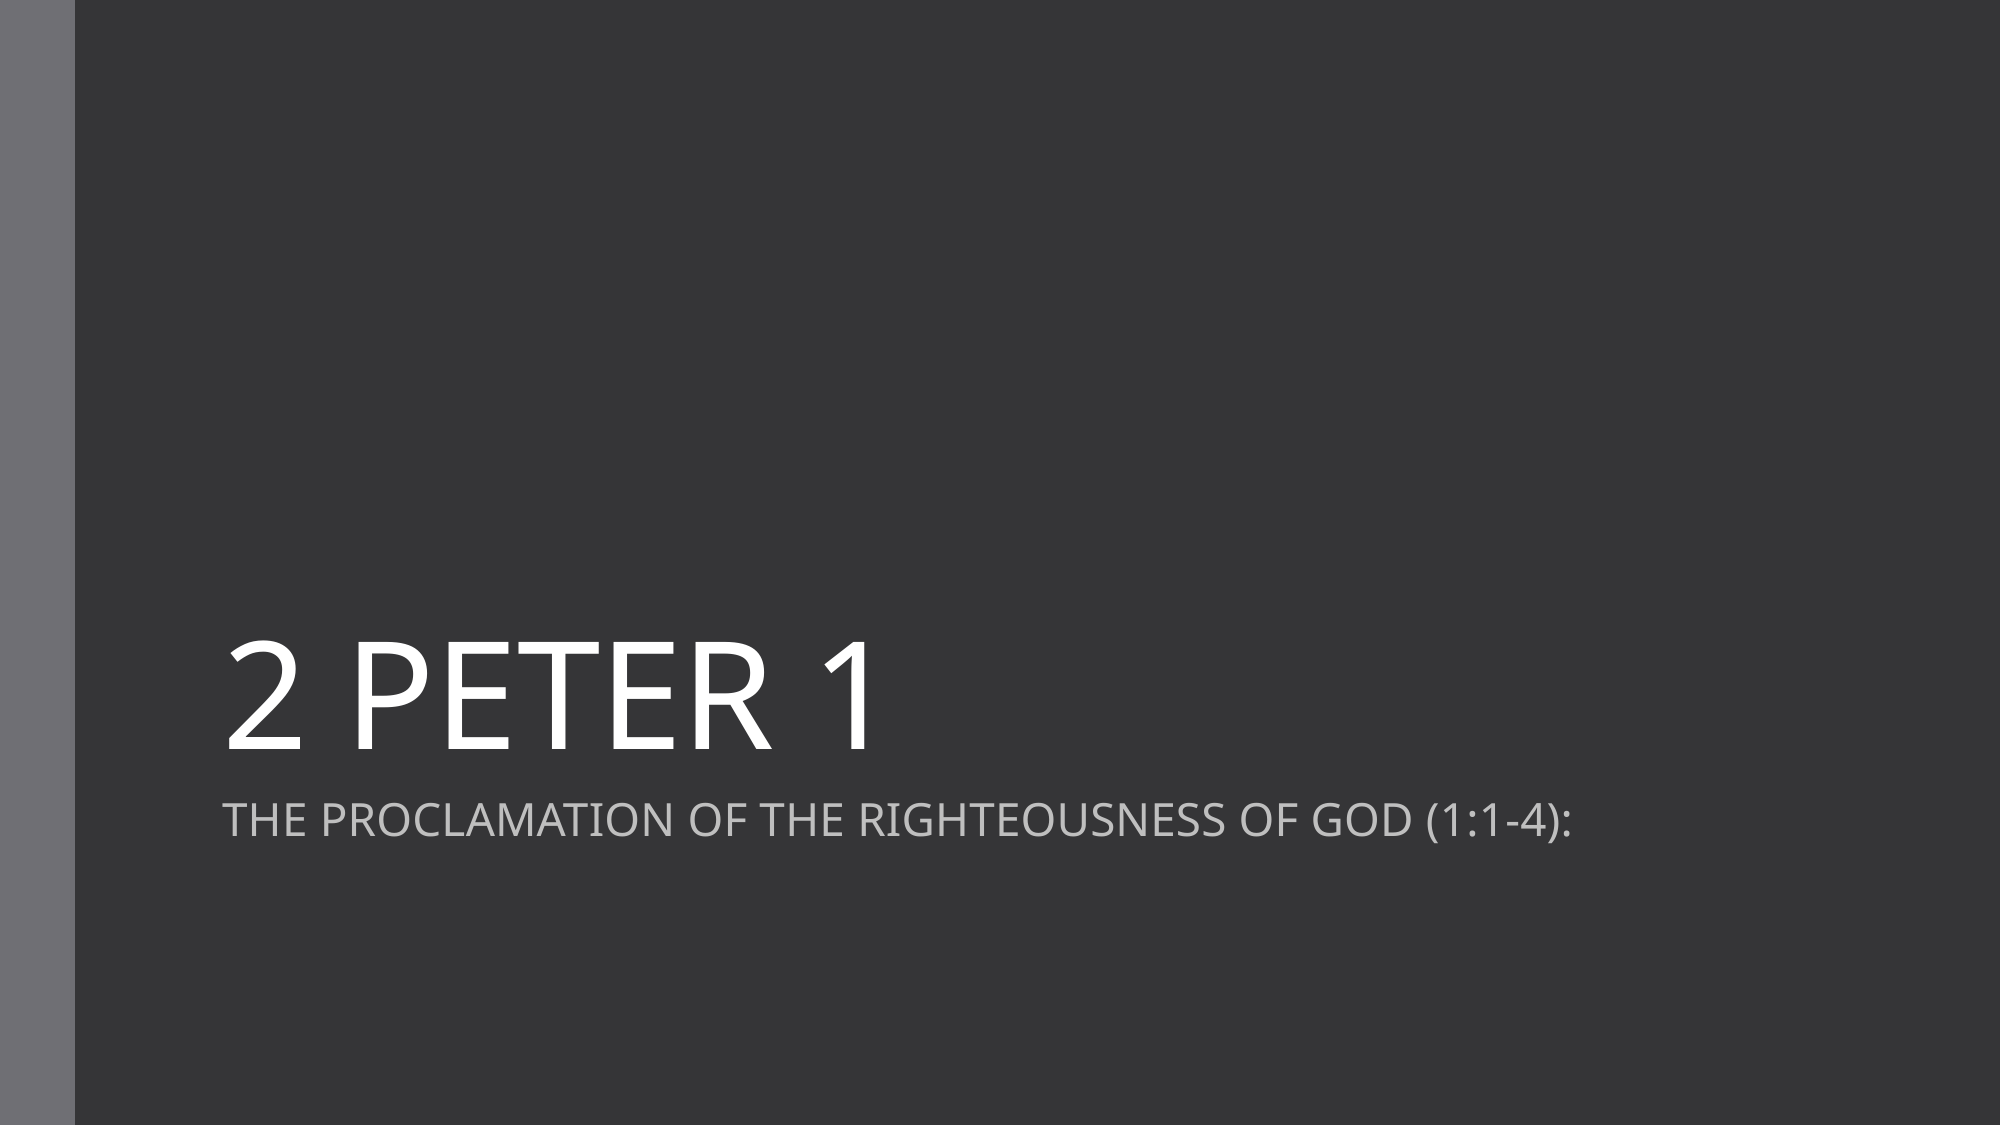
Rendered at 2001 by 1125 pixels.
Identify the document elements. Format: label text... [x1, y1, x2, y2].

subtitle THE PROCLAMATION OF THE RIGHTEOUSNESS OF GOD (1:1-4): [206, 787, 1752, 1066]
title 2 PETER 1 [206, 124, 1752, 787]
